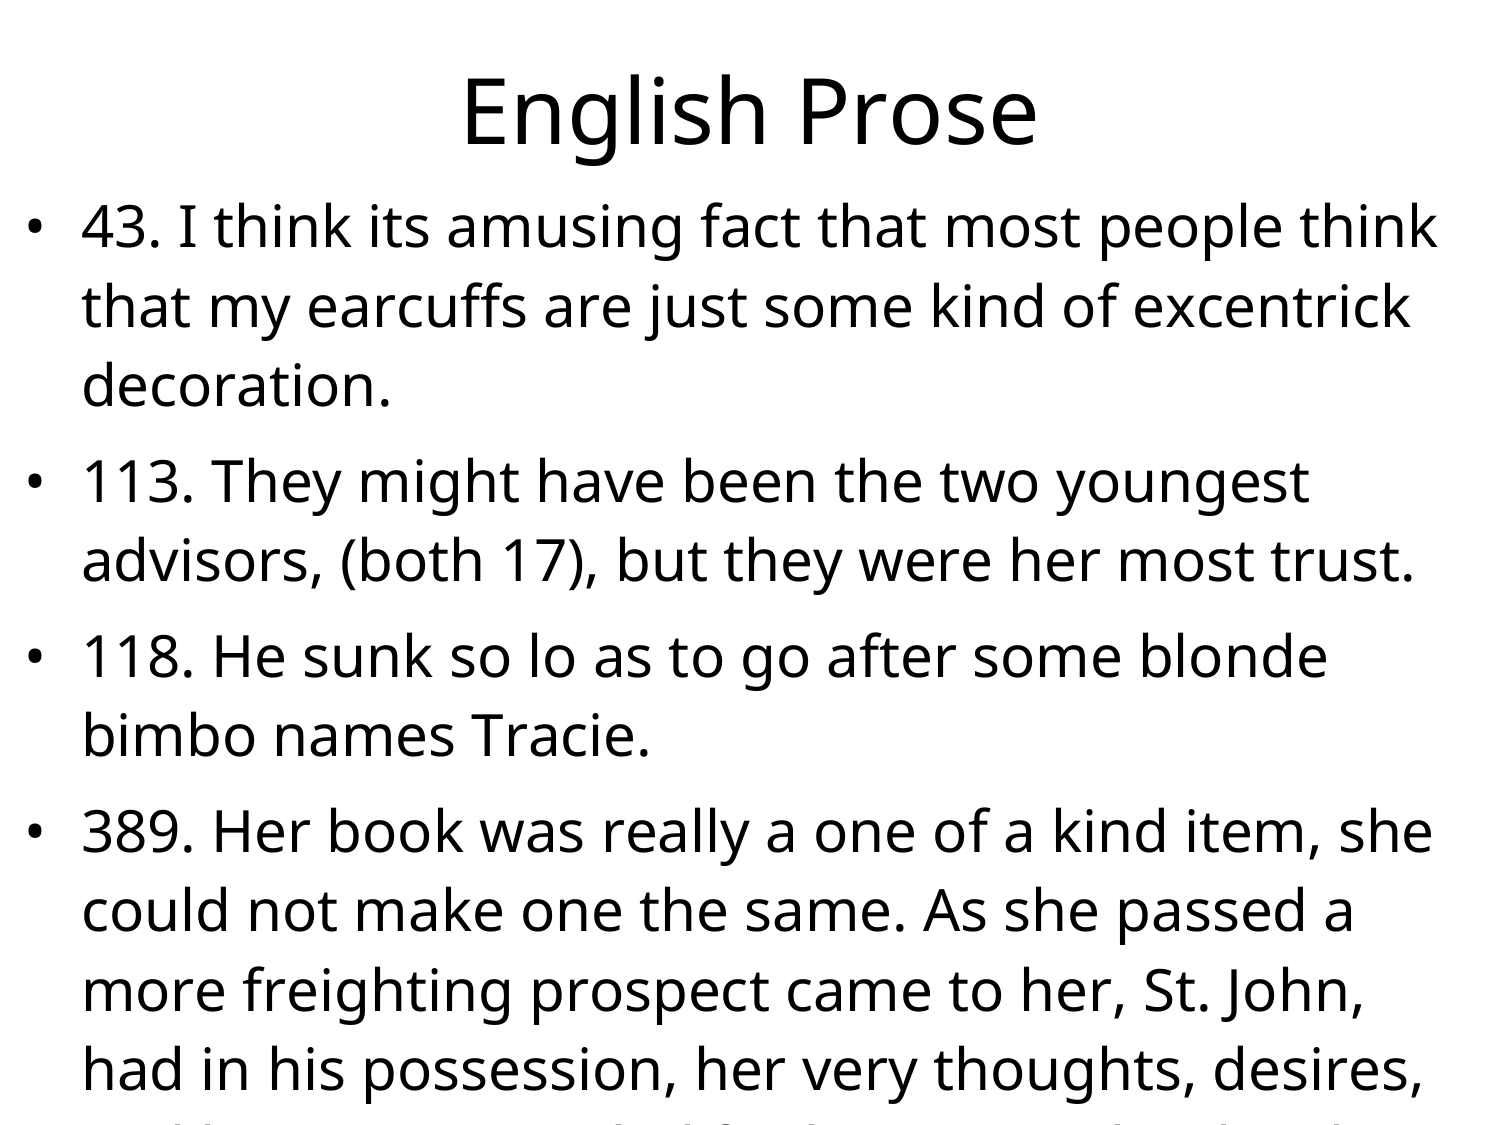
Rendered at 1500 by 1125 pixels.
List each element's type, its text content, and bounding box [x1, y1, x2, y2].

list 43. I think its amusing fact that most people think that my earcuffs are just some kind of excentrick decoration. 113. They might have been the two youngest advisors, (both 17), but they were her most trust. 118. He sunk so lo as to go after some blonde bimbo names Tracie. 389. Her book was really a one of a kind item, she could not make one the same. As she passed a more freighting prospect came to her, St. John, had in his possession, her very thoughts, desires, and loves, or recorded for him in one book, John had the equivalent of her sole. [24, 185, 1476, 1117]
title English Prose [24, 22, 1476, 185]
